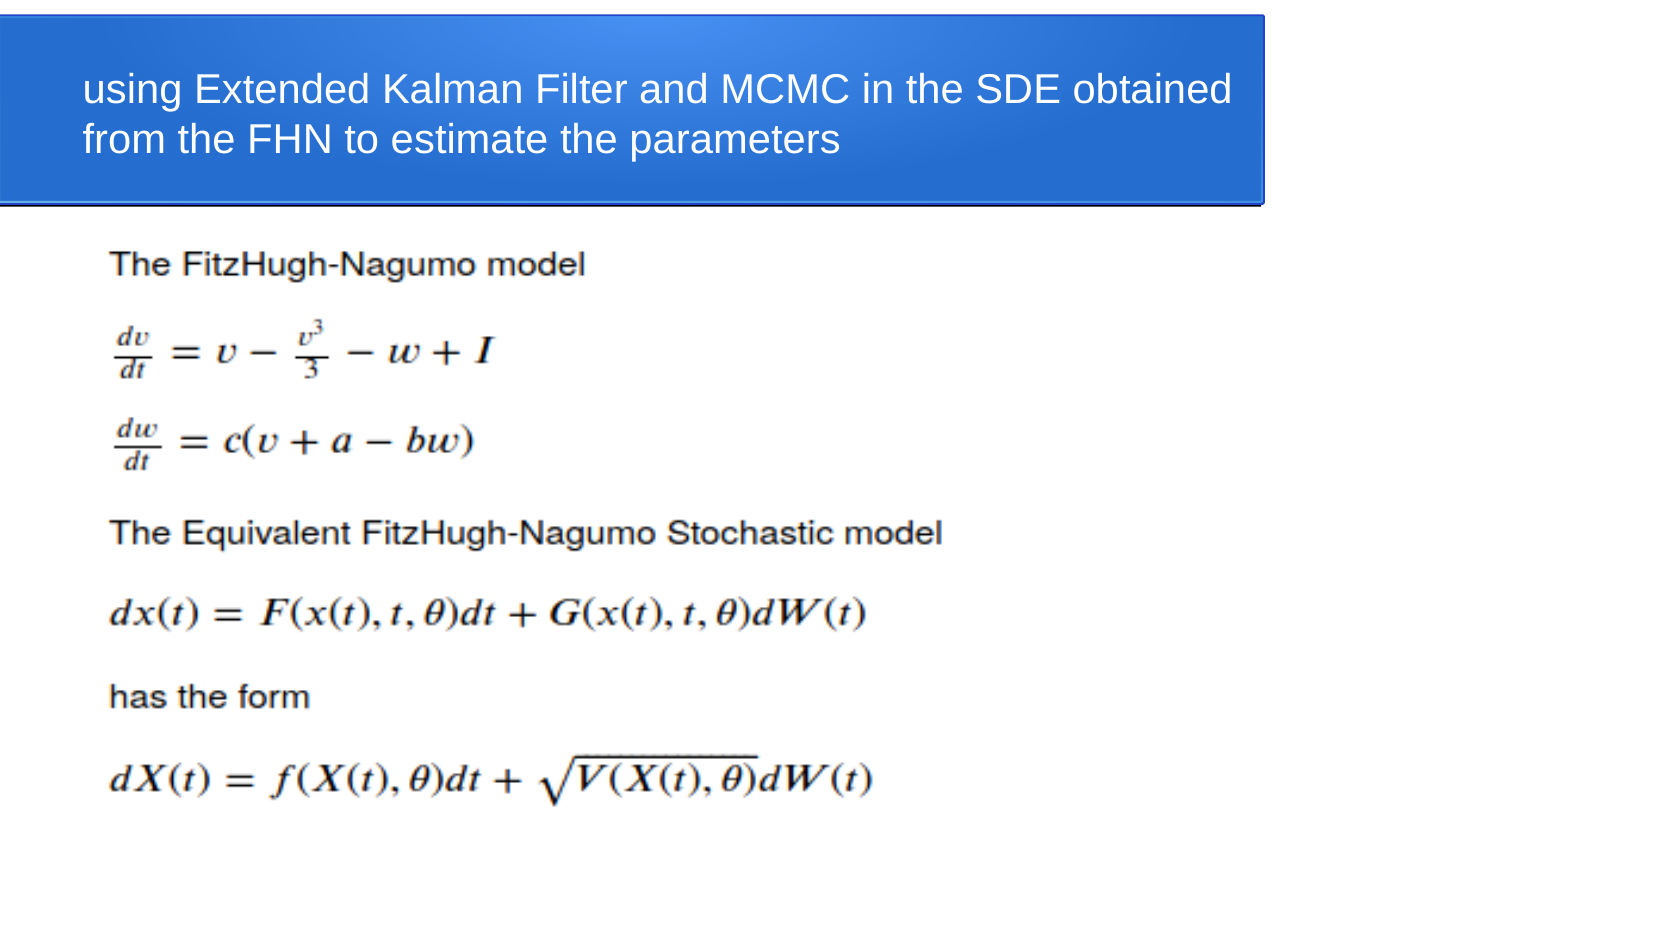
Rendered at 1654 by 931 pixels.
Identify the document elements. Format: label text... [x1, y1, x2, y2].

title using Extended Kalman Filter and MCMC in the SDE obtained from the FHN to estimate the parameters [82, 35, 1235, 189]
picture [60, 240, 1066, 856]
